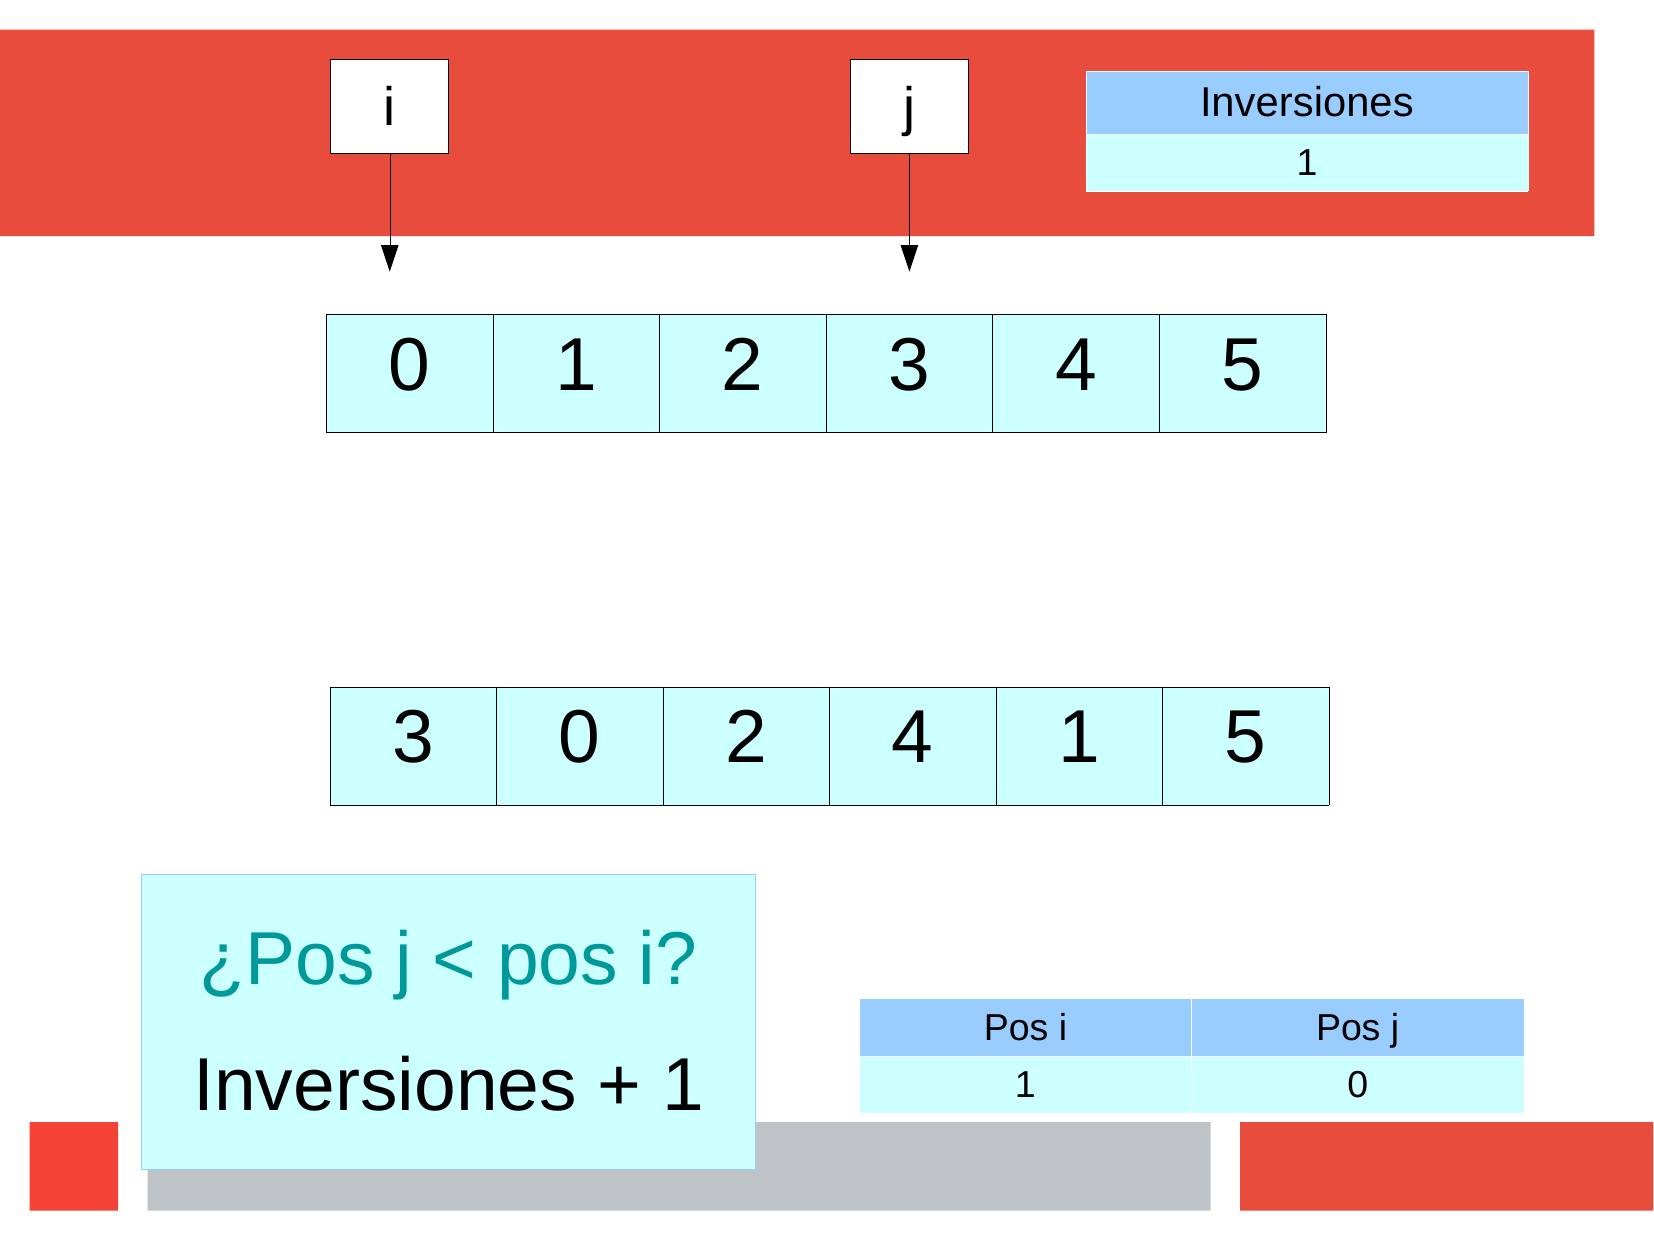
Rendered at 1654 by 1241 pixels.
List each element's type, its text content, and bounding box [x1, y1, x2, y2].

table_header 3 [827, 315, 992, 432]
table_header 0 [327, 315, 493, 432]
text_box ¿Pos j < pos i? Inversiones + 1 [141, 874, 756, 1170]
table_header 2 [660, 315, 826, 432]
table_header 2 [664, 688, 829, 805]
table_header 0 [497, 688, 663, 805]
table_header Pos j [1192, 999, 1524, 1056]
table_header 1 [997, 688, 1162, 805]
table_header 3 [331, 688, 496, 805]
table_cell 1 [860, 1057, 1191, 1113]
table_header 5 [1160, 315, 1326, 432]
table_cell 1 [1087, 135, 1528, 191]
table_header 1 [494, 315, 659, 432]
table_cell 0 [1192, 1057, 1524, 1113]
text_box i [330, 59, 449, 154]
table_header Pos i [860, 999, 1191, 1056]
text_box j [850, 59, 969, 154]
table_header 4 [830, 688, 996, 805]
table_header Inversiones [1087, 72, 1528, 134]
table_header 4 [993, 315, 1159, 432]
table_header 5 [1163, 688, 1329, 805]
